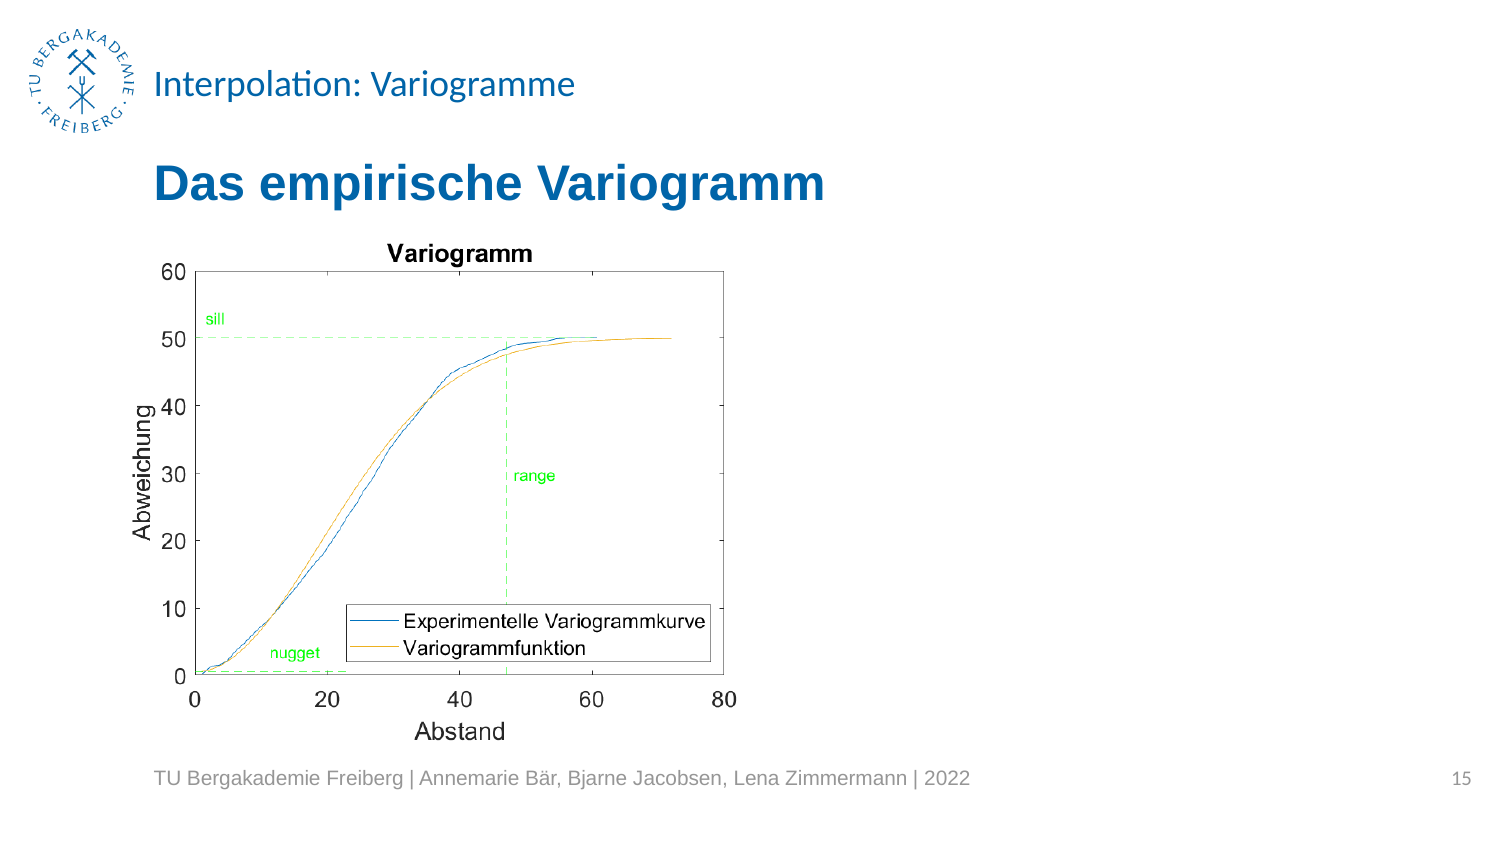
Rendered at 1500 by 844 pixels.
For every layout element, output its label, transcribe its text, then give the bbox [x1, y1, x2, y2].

picture [106, 232, 789, 745]
title Interpolation: Variogramme [153, 29, 1353, 133]
footer TU Bergakademie Freiberg | Annemarie Bär, Bjarne Jacobsen, Lena Zimmermann | 2022 [153, 764, 1353, 824]
list Das empirische Variogramm [153, 150, 1353, 221]
picture [29, 29, 134, 133]
slide_number <Foliennummer> [1352, 764, 1473, 825]
